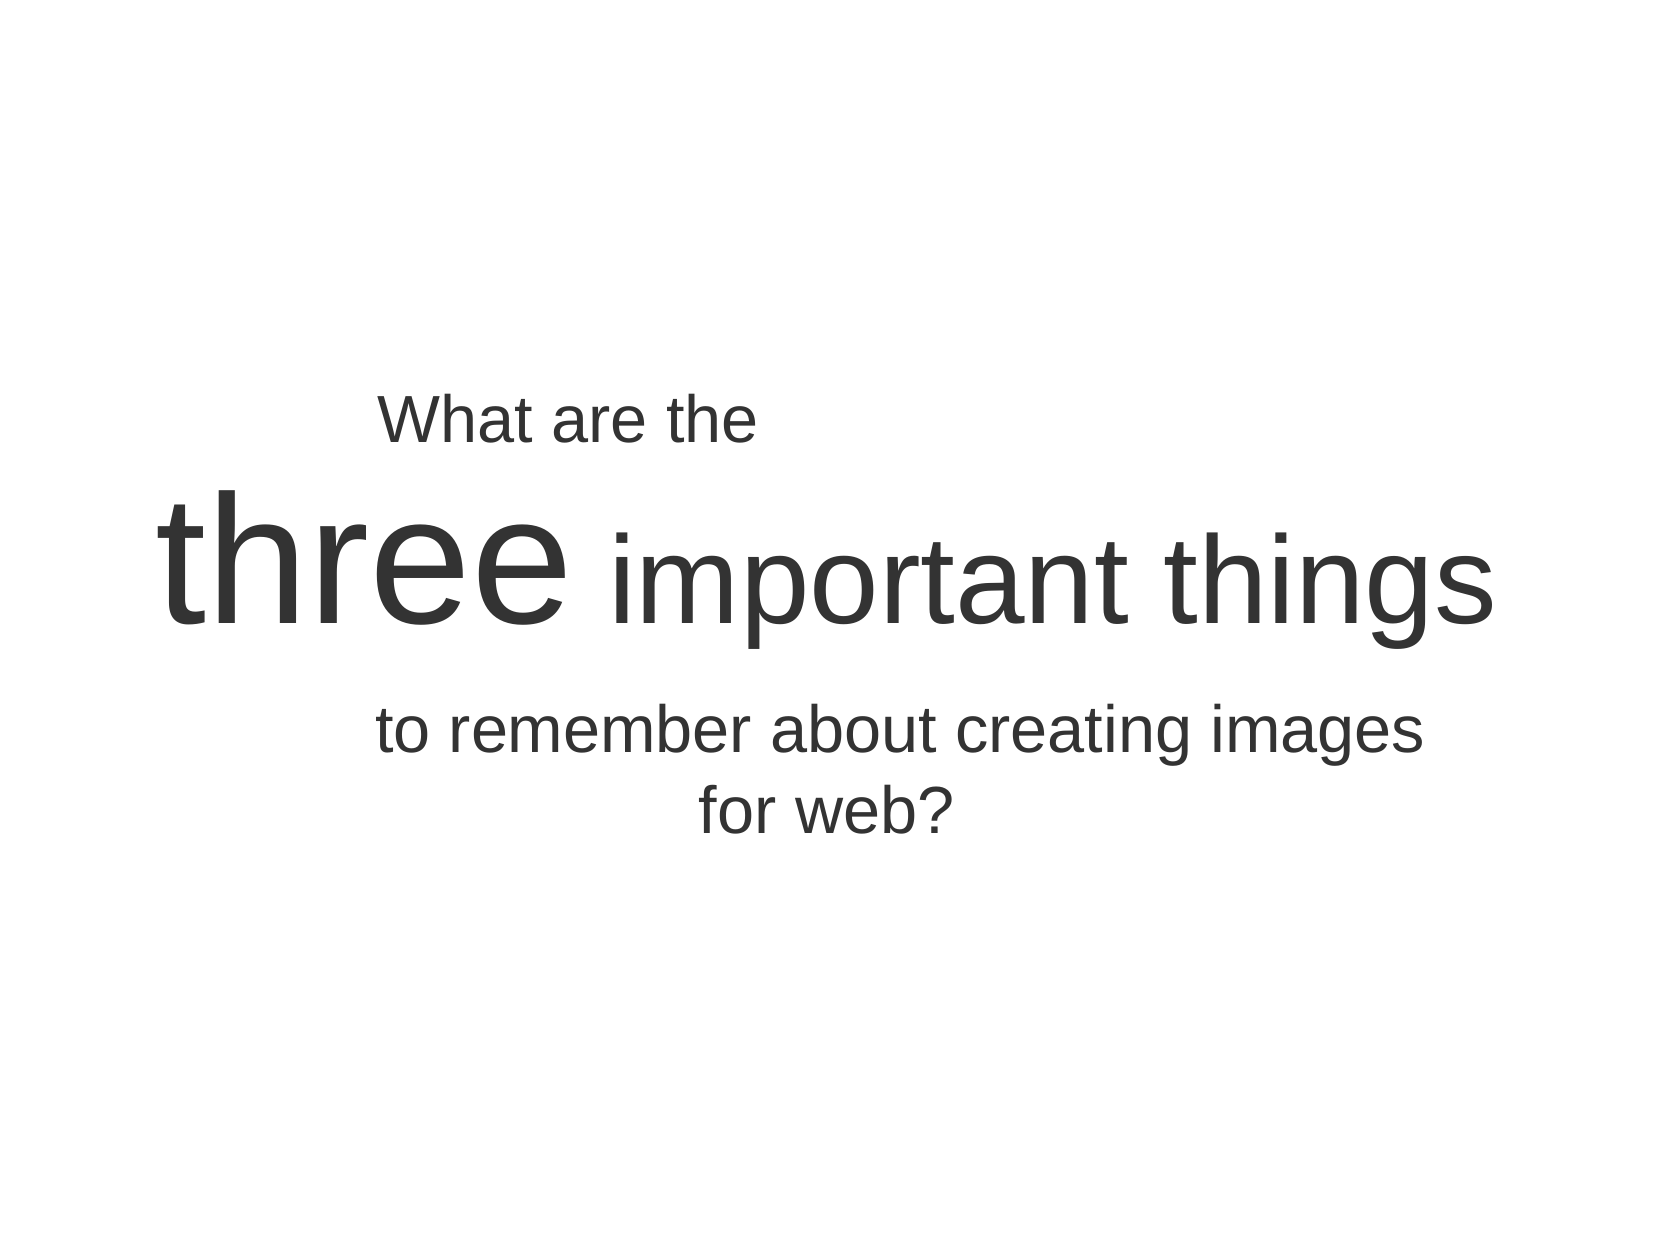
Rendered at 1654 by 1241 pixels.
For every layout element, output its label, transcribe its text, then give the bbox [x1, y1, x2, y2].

subtitle What are the three important things to remember about creating images for web? [82, 49, 1571, 1182]
